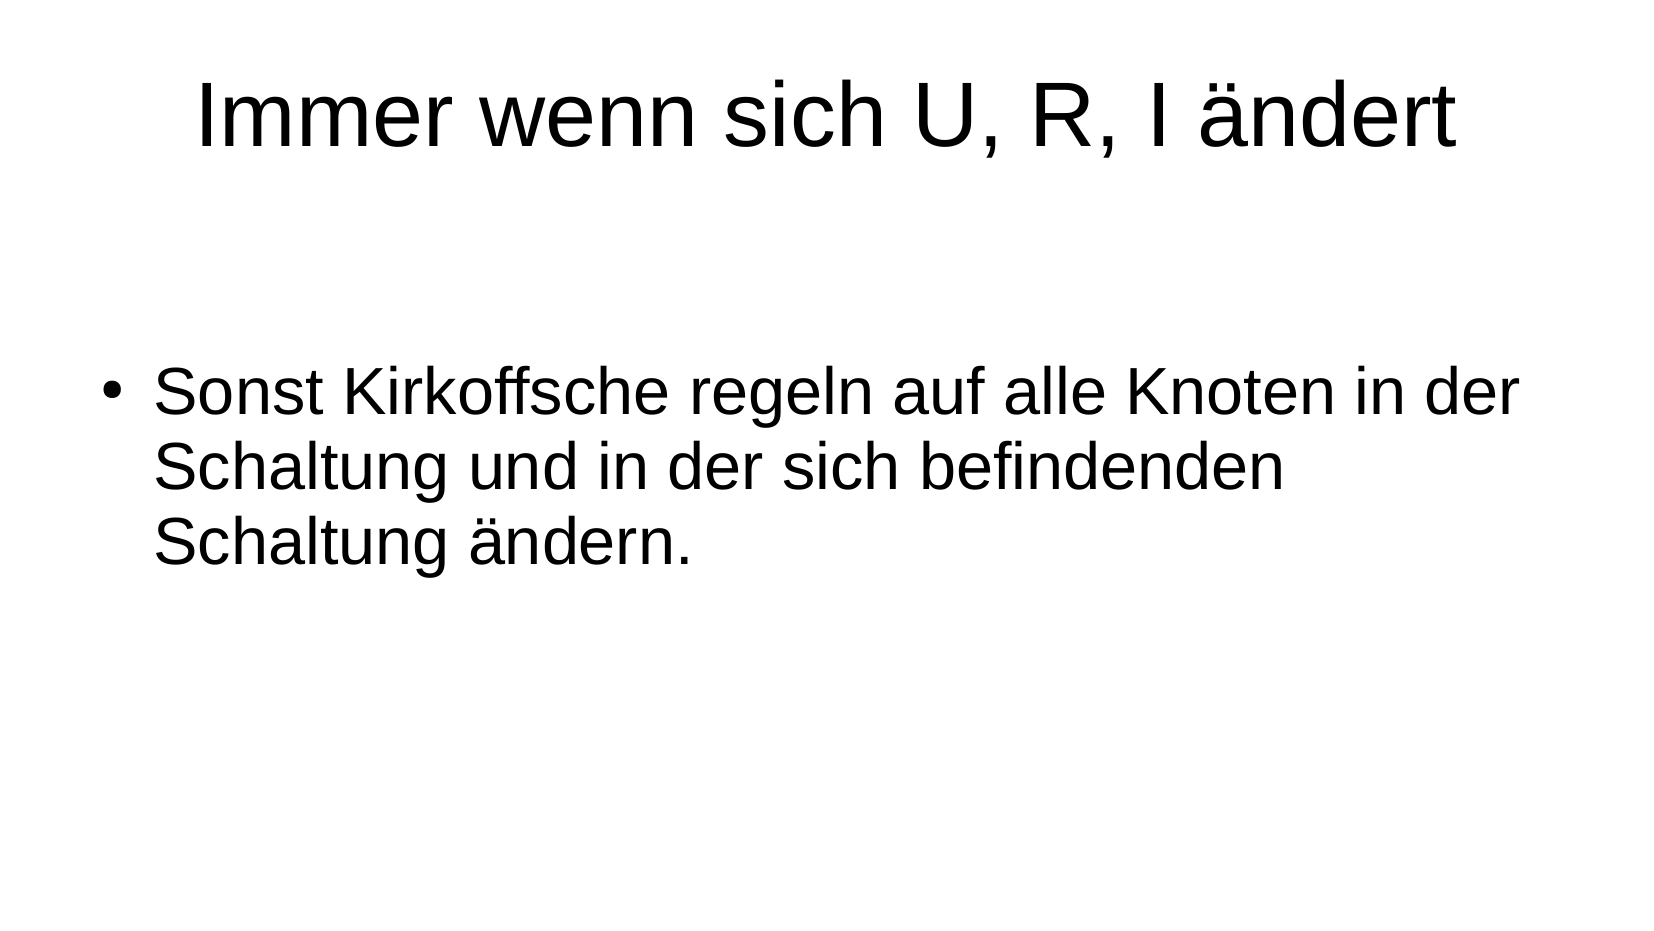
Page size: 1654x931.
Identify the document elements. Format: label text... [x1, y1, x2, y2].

title Immer wenn sich U, R, I ändert [82, 37, 1571, 193]
list Sonst Kirkoffsche regeln auf alle Knoten in der Schaltung und in der sich befindenden Schaltung ändern. [82, 354, 1571, 758]
